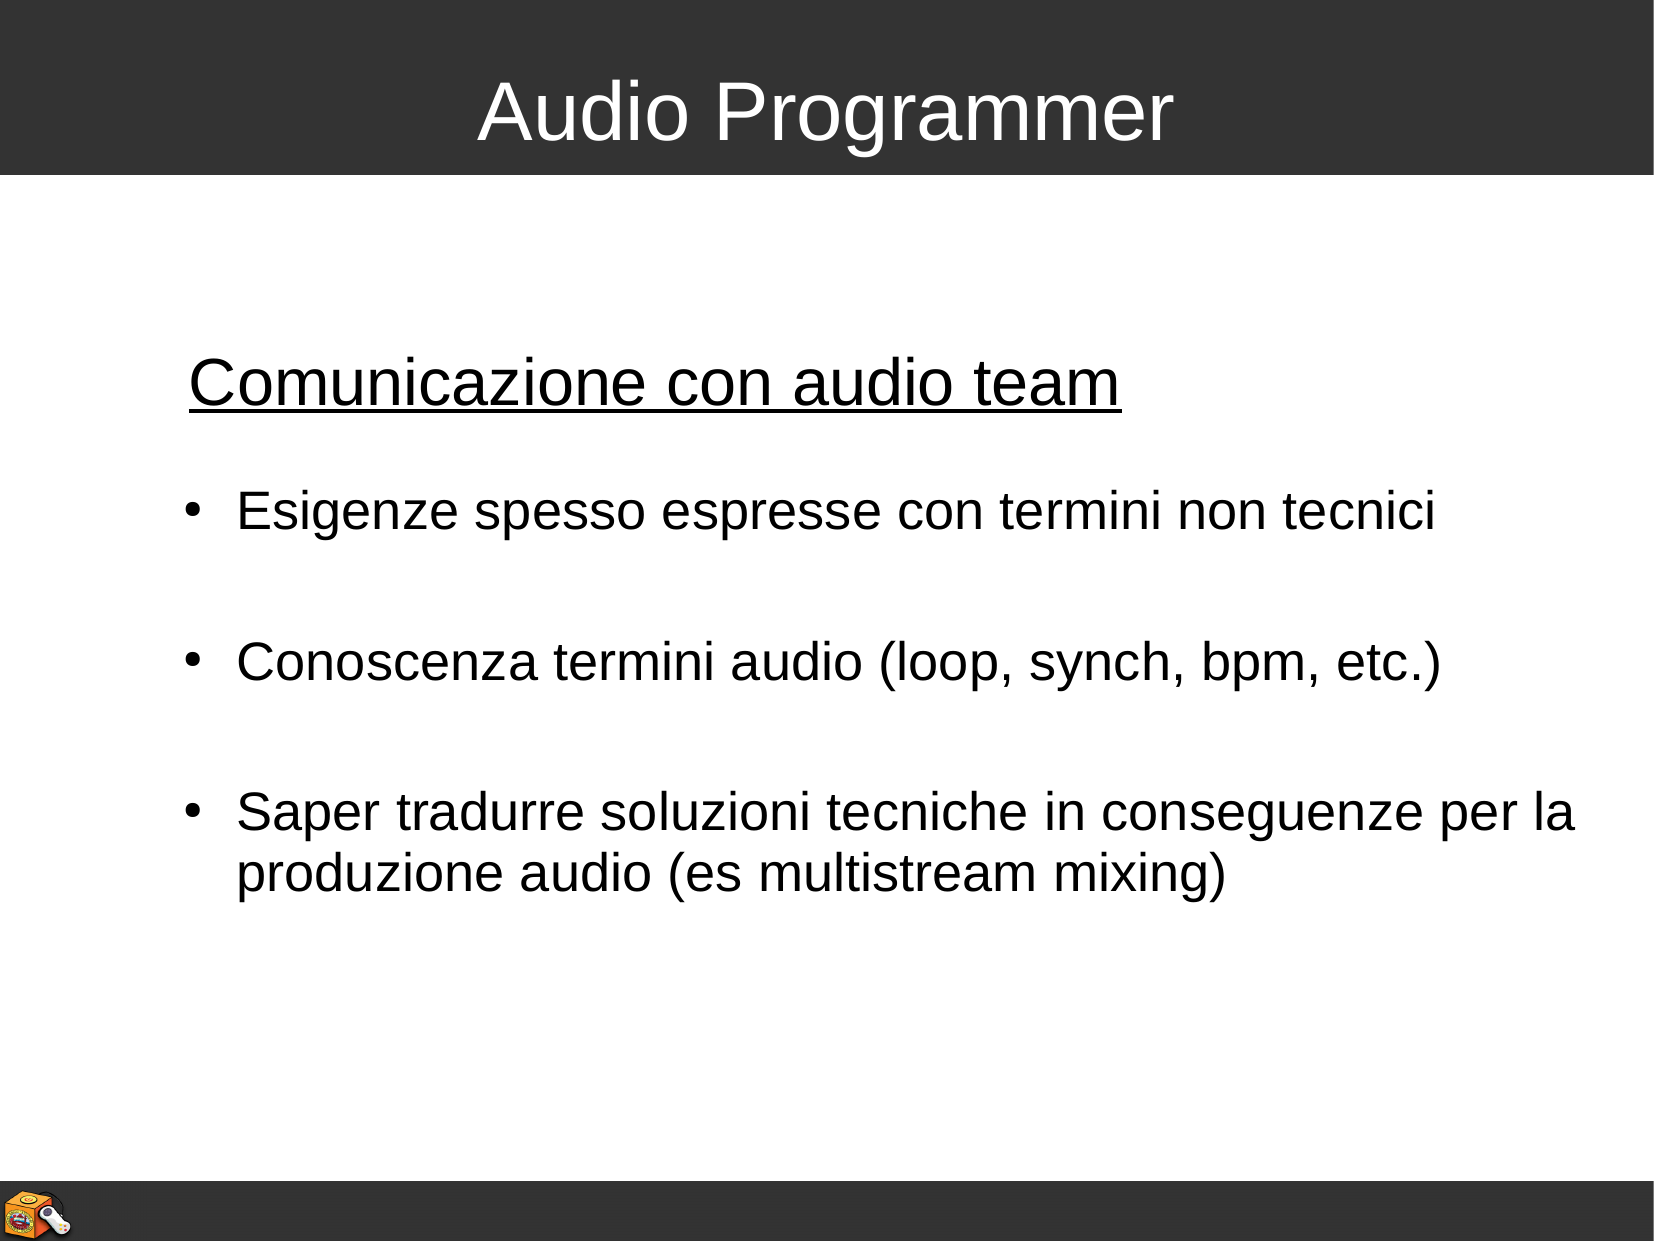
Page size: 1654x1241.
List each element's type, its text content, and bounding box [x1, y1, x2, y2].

picture [0, 0, 1654, 175]
picture [0, 1181, 1654, 1241]
title Audio Programmer [82, 15, 1571, 208]
subtitle Comunicazione con audio team Esigenze spesso espresse con termini non tecnici Conoscenza termini audio (loop, synch, bpm, etc.) Saper tradurre soluzioni tecniche in conseguenze per la produzione audio (es multistream mixing) [165, 345, 1583, 903]
